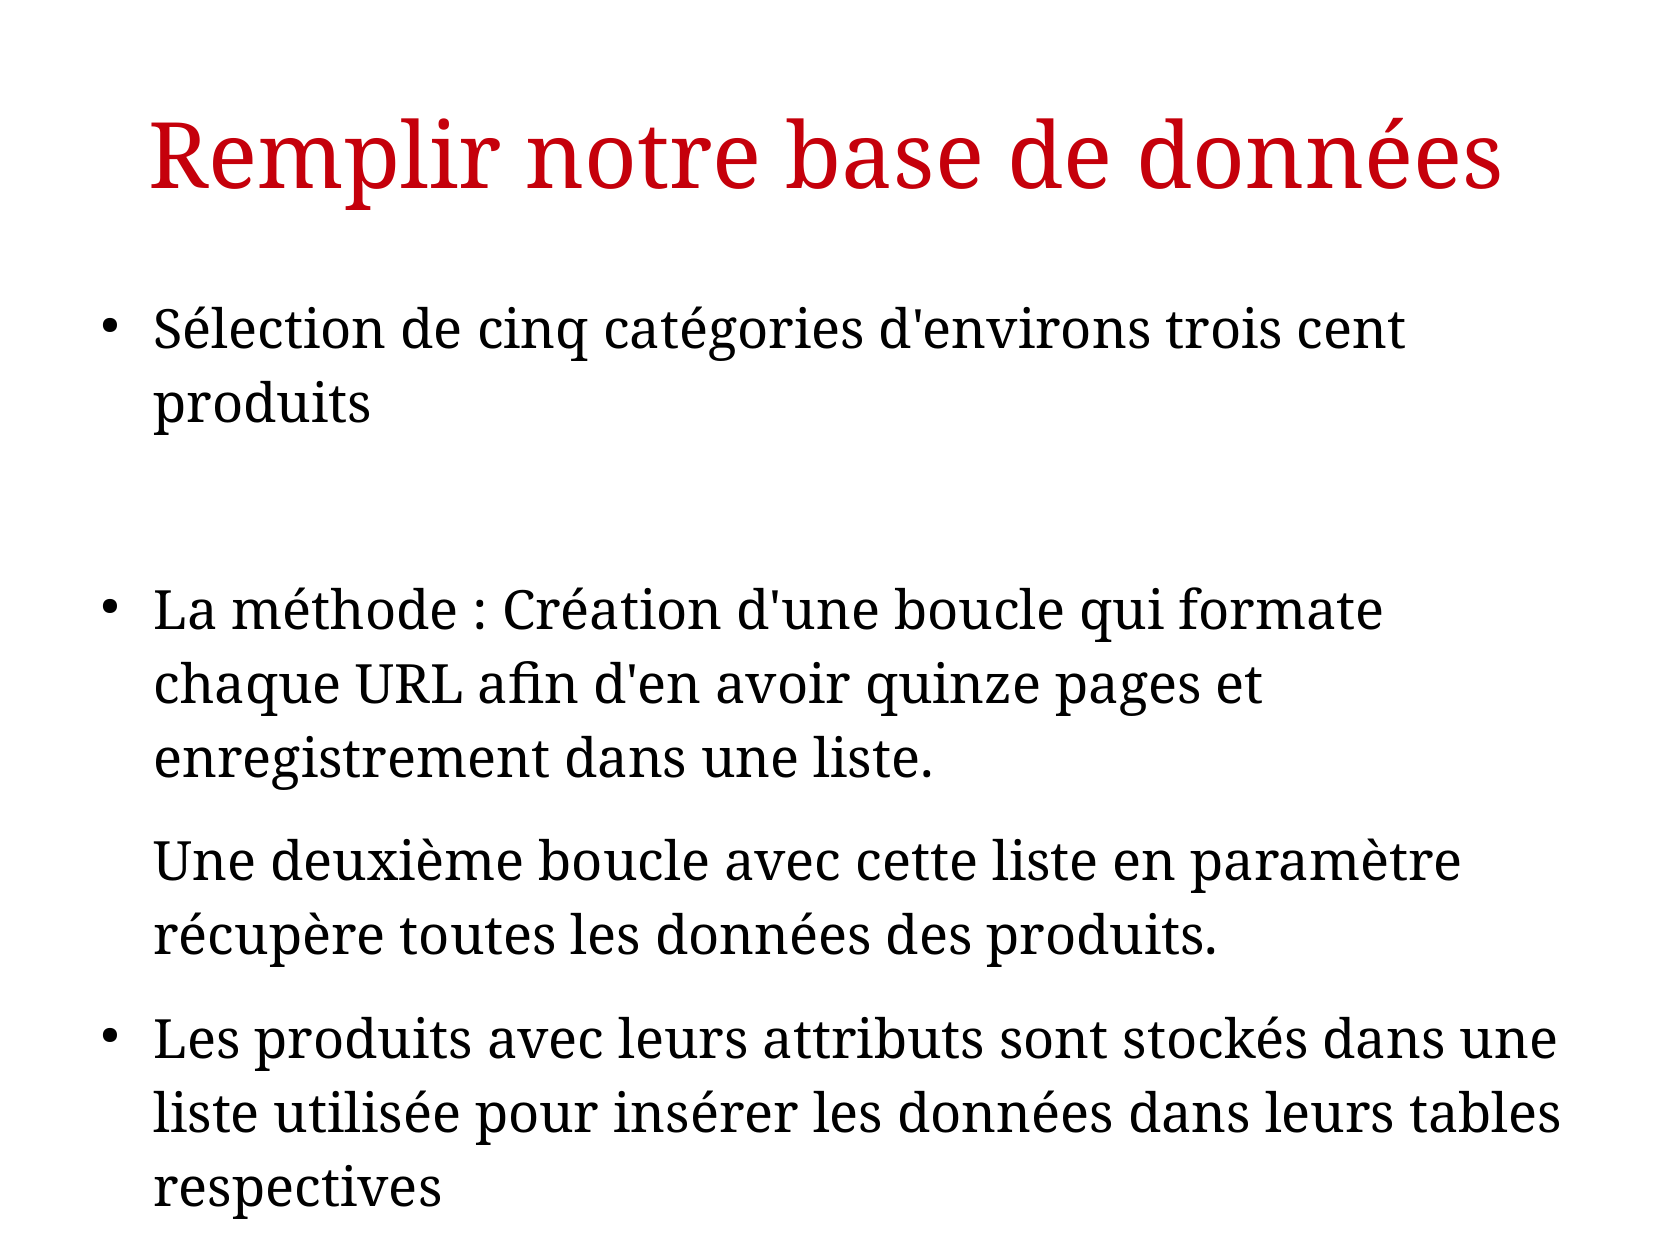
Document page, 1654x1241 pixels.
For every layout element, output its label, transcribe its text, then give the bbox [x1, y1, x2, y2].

title Remplir notre base de données [82, 49, 1571, 257]
list Sélection de cinq catégories d'environs trois cent produits La méthode : Création d'une boucle qui formate chaque URL afin d'en avoir quinze pages et enregistrement dans une liste. Une deuxième boucle avec cette liste en paramètre récupère toutes les données des produits. Les produits avec leurs attributs sont stockés dans une liste utilisée pour insérer les données dans leurs tables respectives [82, 290, 1571, 1109]
